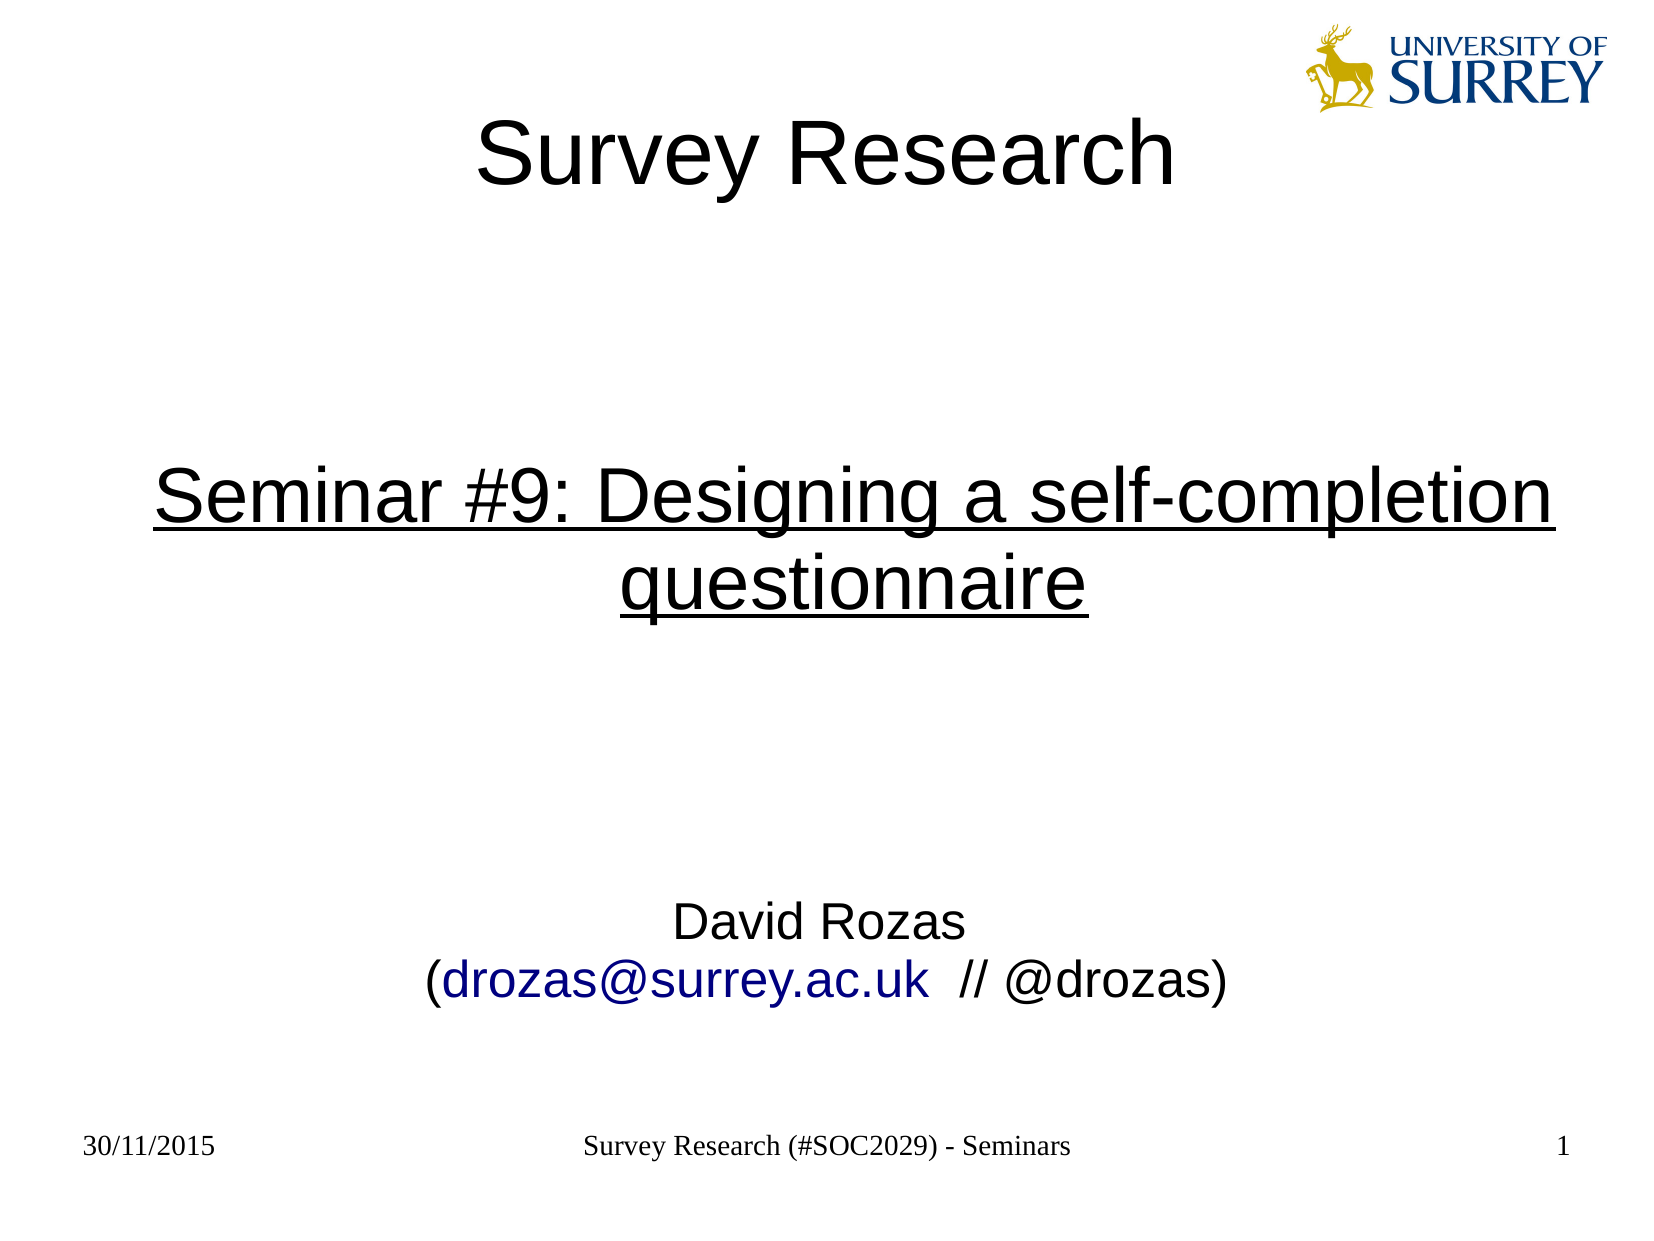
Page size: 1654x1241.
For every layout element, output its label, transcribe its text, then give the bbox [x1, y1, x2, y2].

list Seminar #9: Designing a self-completion questionnaire David Rozas (drozas@surrey.ac.uk // @drozas) [82, 290, 1571, 1010]
title Survey Research [82, 49, 1571, 257]
picture [1306, 23, 1607, 113]
